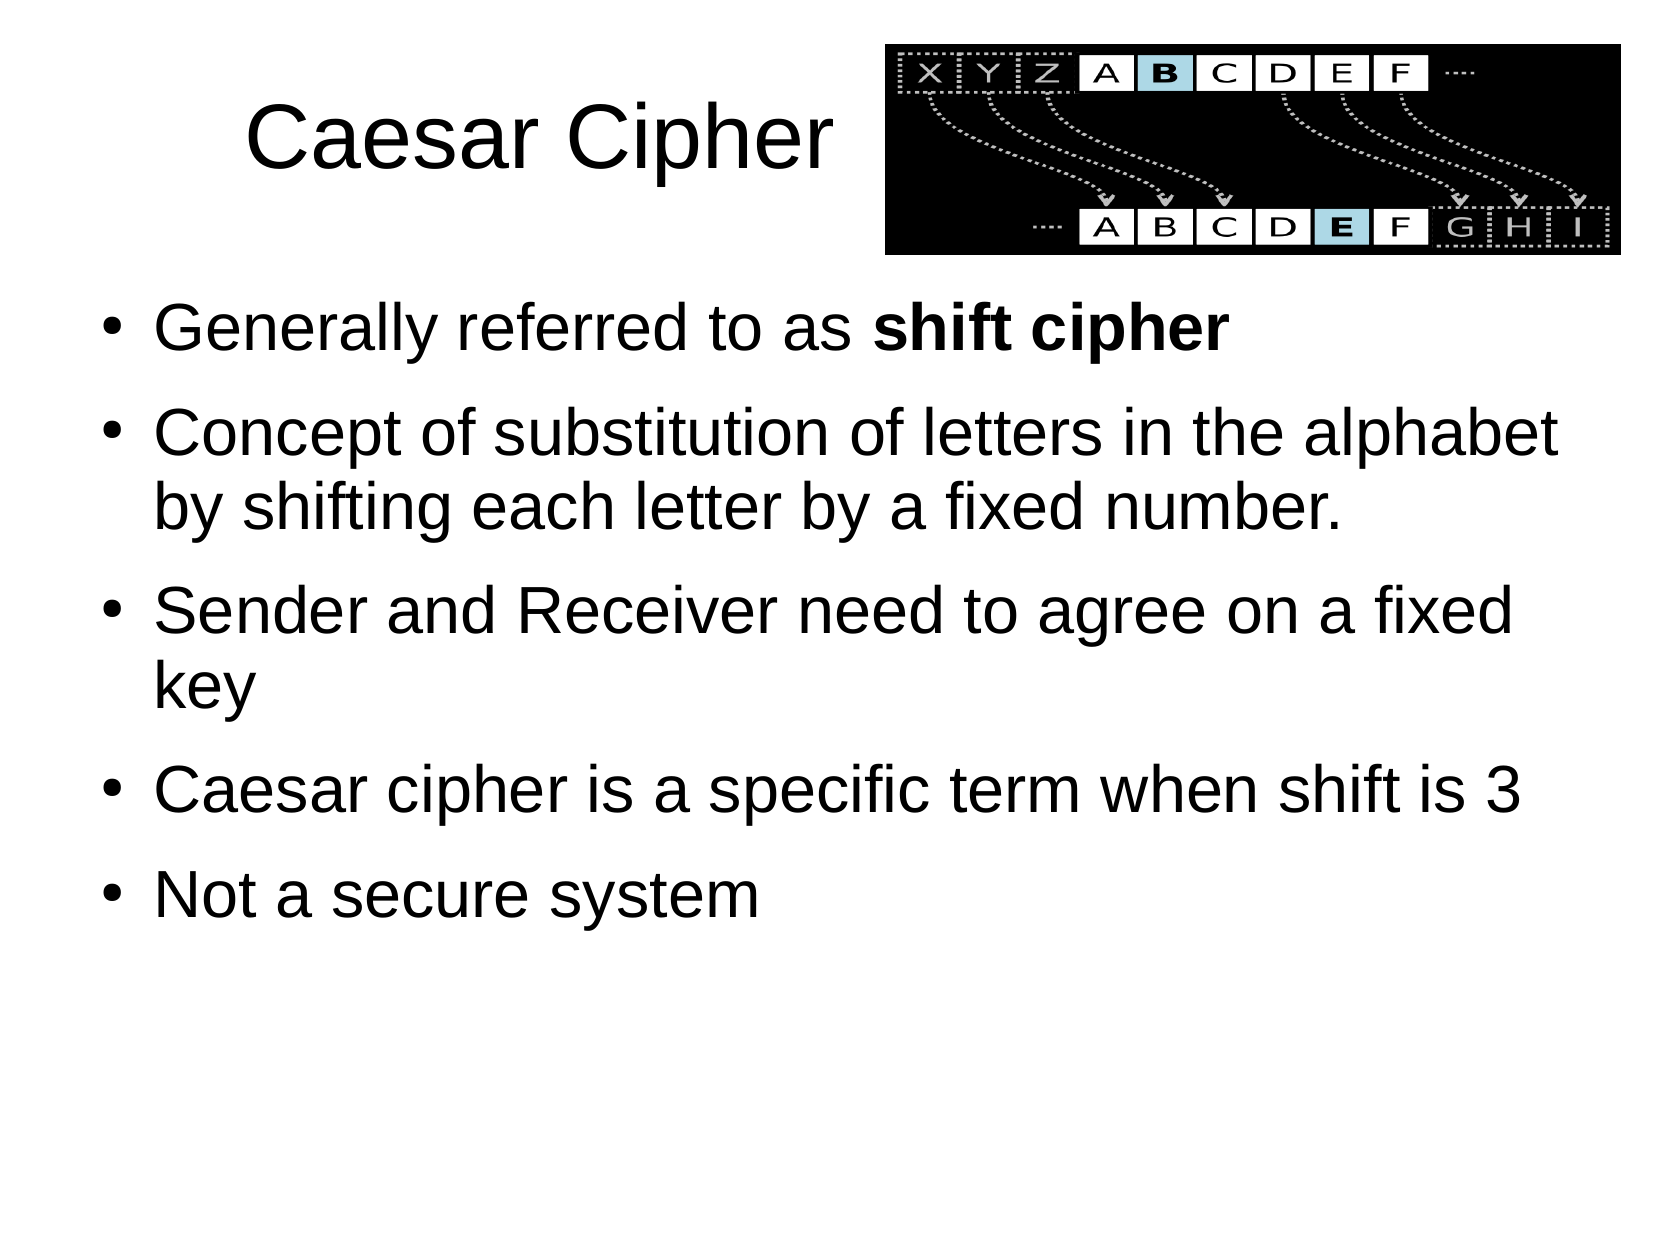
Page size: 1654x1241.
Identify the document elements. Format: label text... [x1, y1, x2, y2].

title Caesar Cipher [45, 32, 1036, 241]
picture [885, 44, 1621, 256]
list Generally referred to as shift cipher Concept of substitution of letters in the alphabet by shifting each letter by a fixed number. Sender and Receiver need to agree on a fixed key Caesar cipher is a specific term when shift is 3 Not a secure system [82, 290, 1571, 1109]
